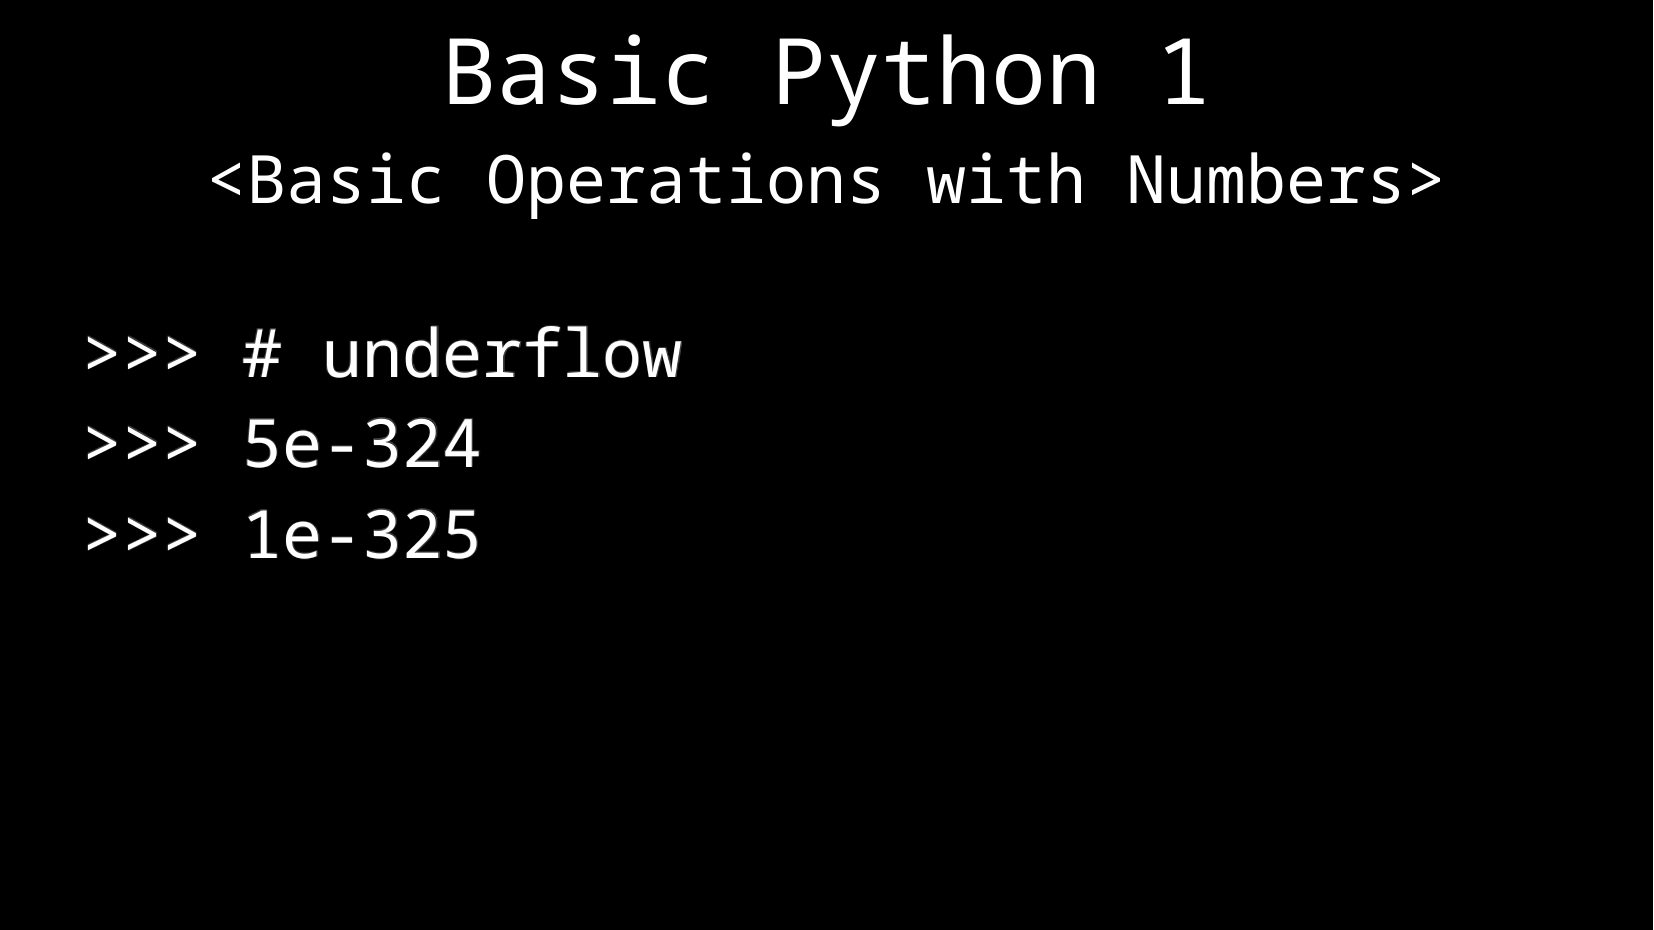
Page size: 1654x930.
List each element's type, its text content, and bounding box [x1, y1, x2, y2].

title Basic Python 1 <Basic Operations with Numbers> [82, 35, 1571, 194]
subtitle >>> # underflow >>> 5e-324 >>> 1e-325 [82, 217, 1571, 757]
